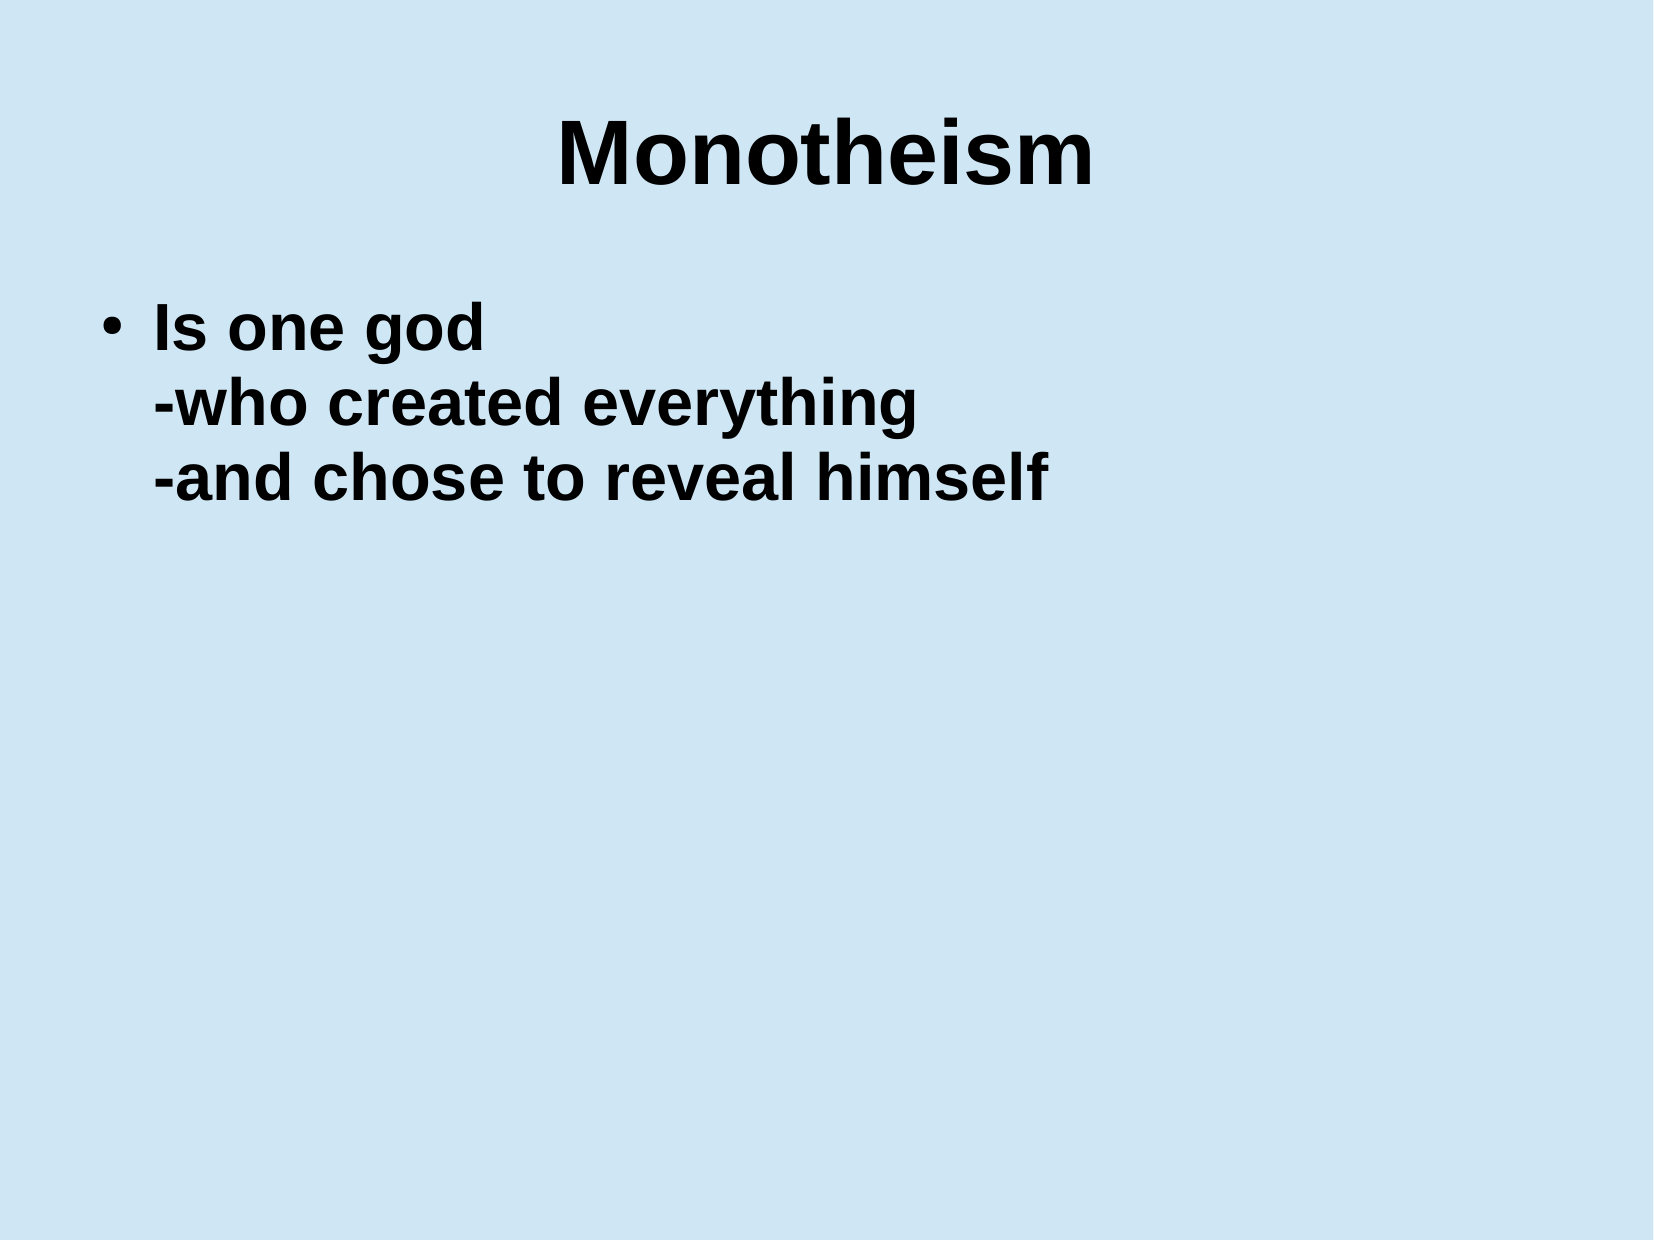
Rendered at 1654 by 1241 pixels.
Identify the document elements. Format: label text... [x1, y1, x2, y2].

list Is one god -who created everything -and chose to reveal himself [82, 290, 1571, 1109]
title Monotheism [82, 49, 1571, 257]
